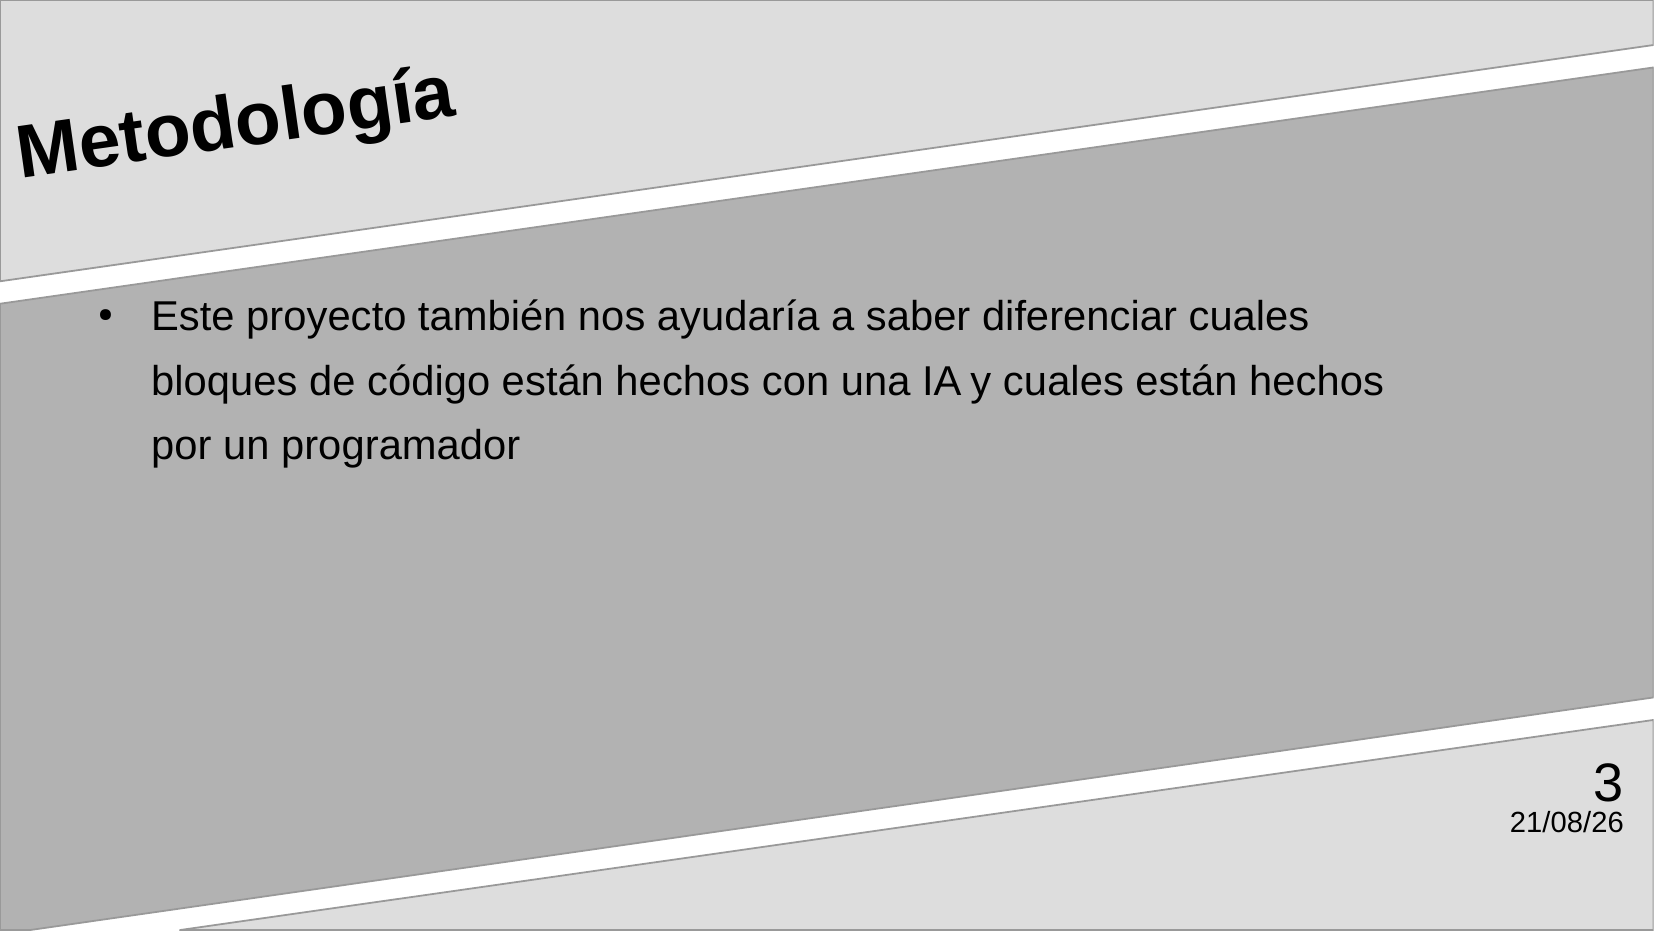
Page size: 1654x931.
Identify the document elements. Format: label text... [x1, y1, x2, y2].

list Este proyecto también nos ayudaría a saber diferenciar cuales bloques de código están hechos con una IA y cuales están hechos por un programador [80, 292, 1536, 833]
title Metodología [10, 0, 1497, 278]
